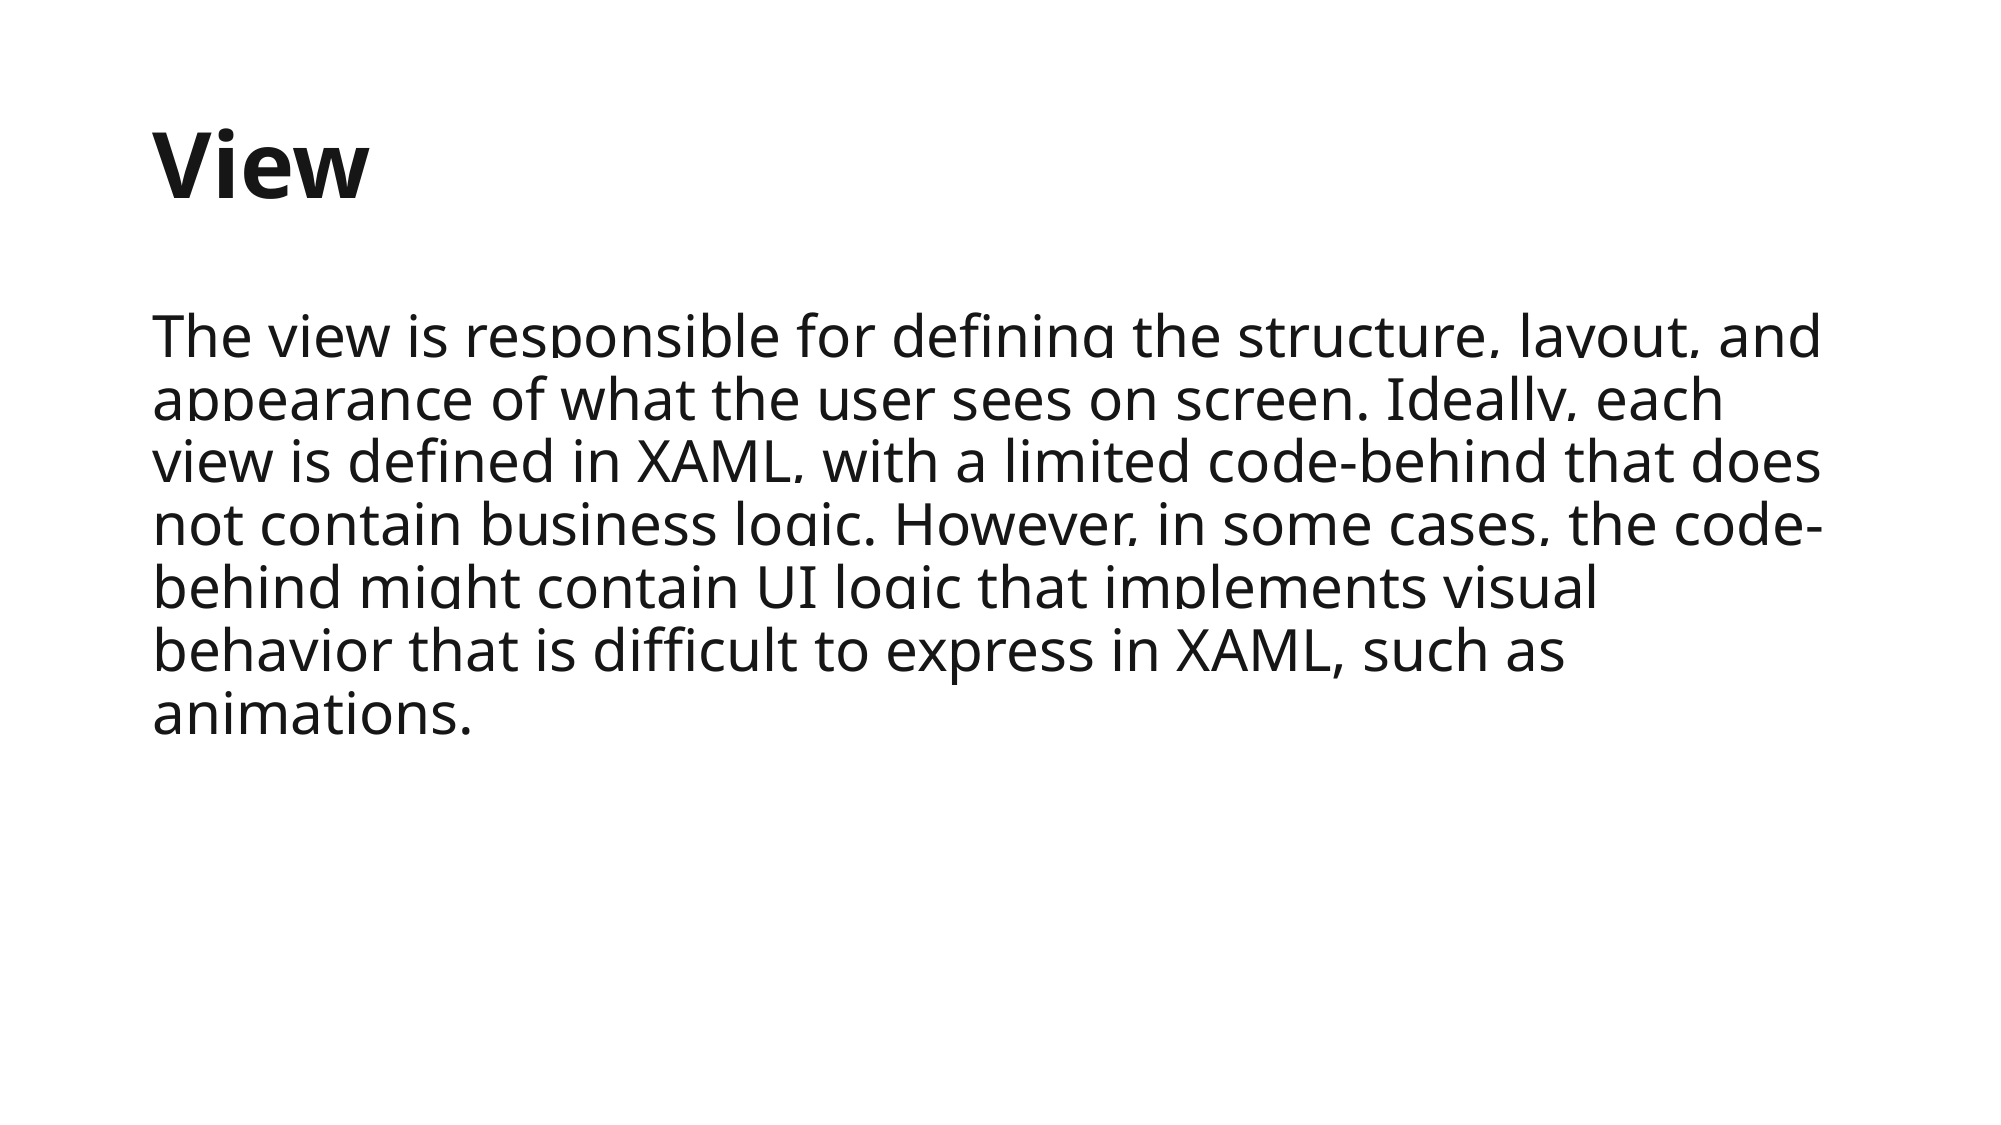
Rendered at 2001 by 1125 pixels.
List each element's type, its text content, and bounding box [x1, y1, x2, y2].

list The view is responsible for defining the structure, layout, and appearance of what the user sees on screen. Ideally, each view is defined in XAML, with a limited code-behind that does not contain business logic. However, in some cases, the code-behind might contain UI logic that implements visual behavior that is difficult to express in XAML, such as animations. [137, 299, 1863, 1014]
title View [137, 59, 1863, 278]
